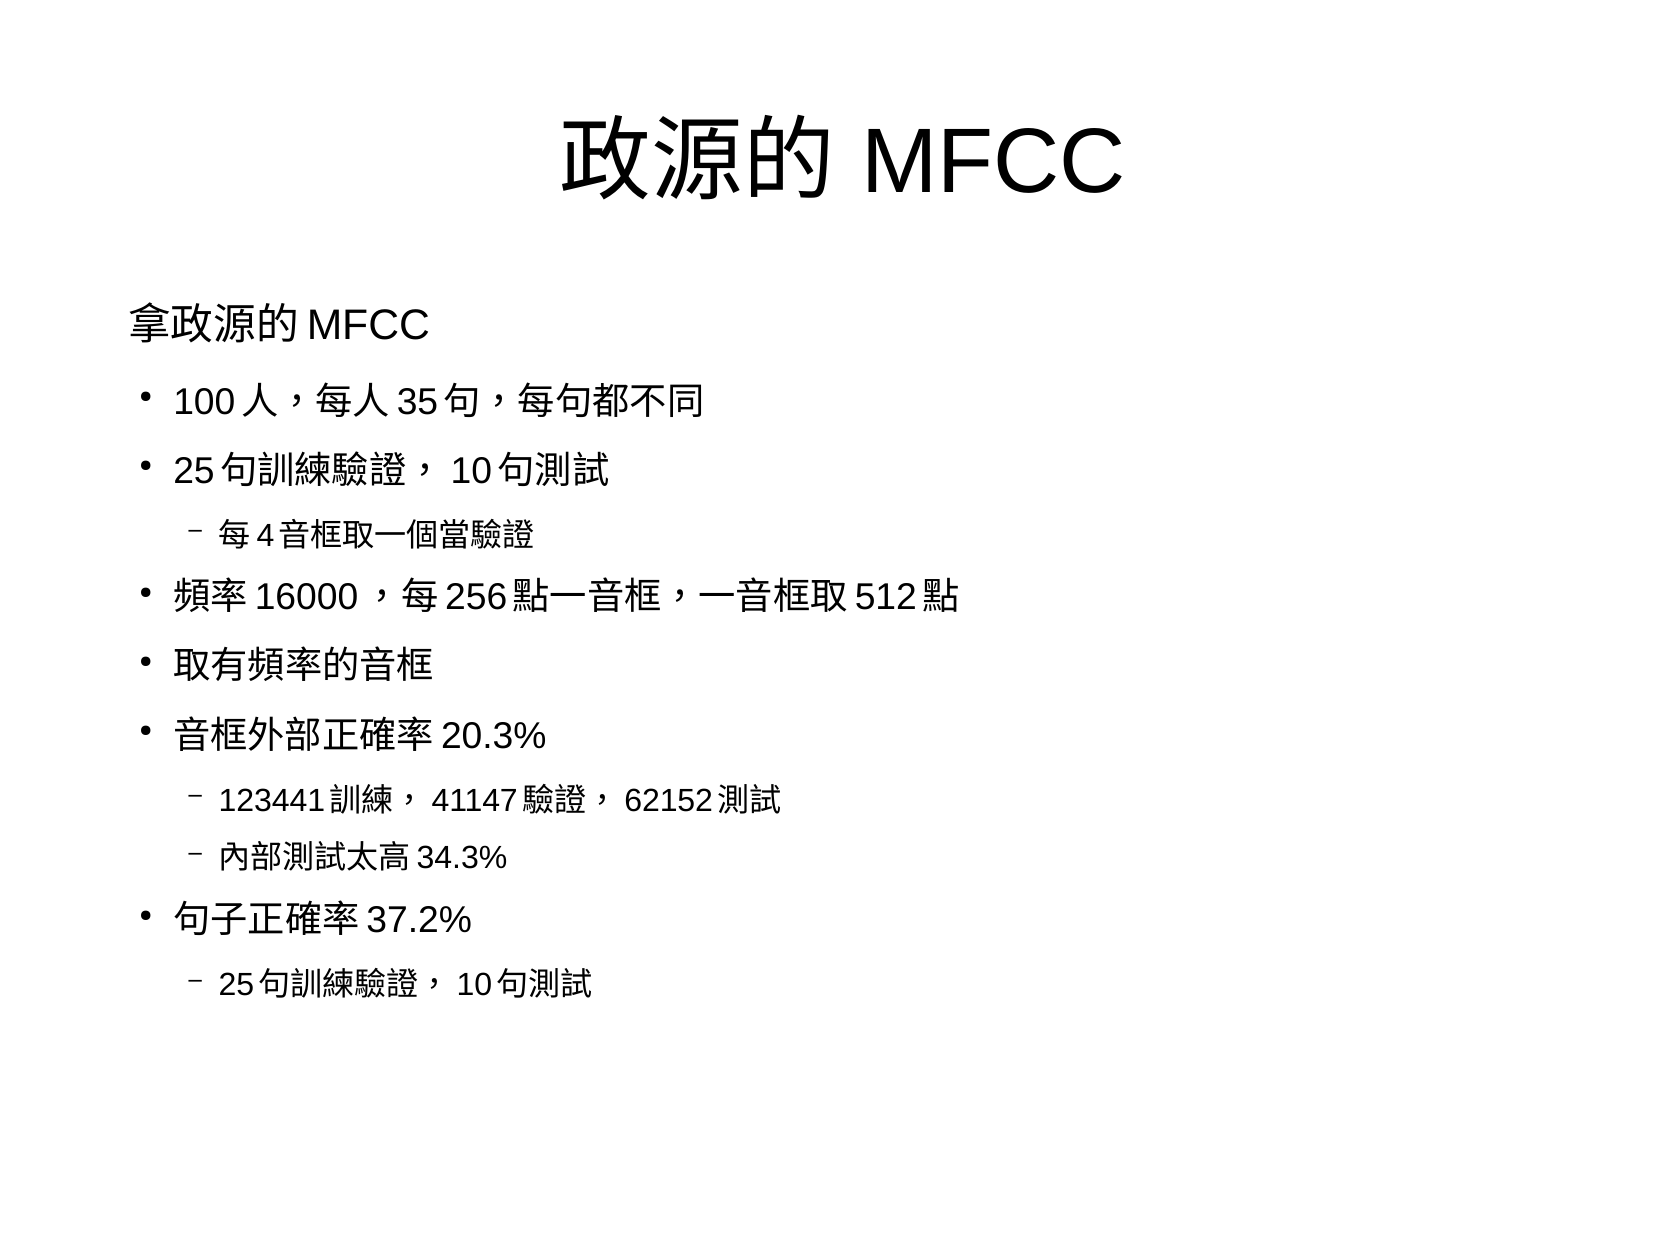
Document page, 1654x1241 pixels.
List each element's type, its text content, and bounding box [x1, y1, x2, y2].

list 拿政源的MFCC 100人，每人35句，每句都不同 25句訓練驗證，10句測試 每4音框取一個當驗證 頻率16000，每256點一音框，一音框取512點 取有頻率的音框 音框外部正確率20.3% 123441訓練，41147驗證，62152測試 內部測試太高34.3% 句子正確率37.2% 25句訓練驗證，10句測試 [82, 290, 1571, 1010]
title 政源的MFCC [82, 49, 1571, 257]
